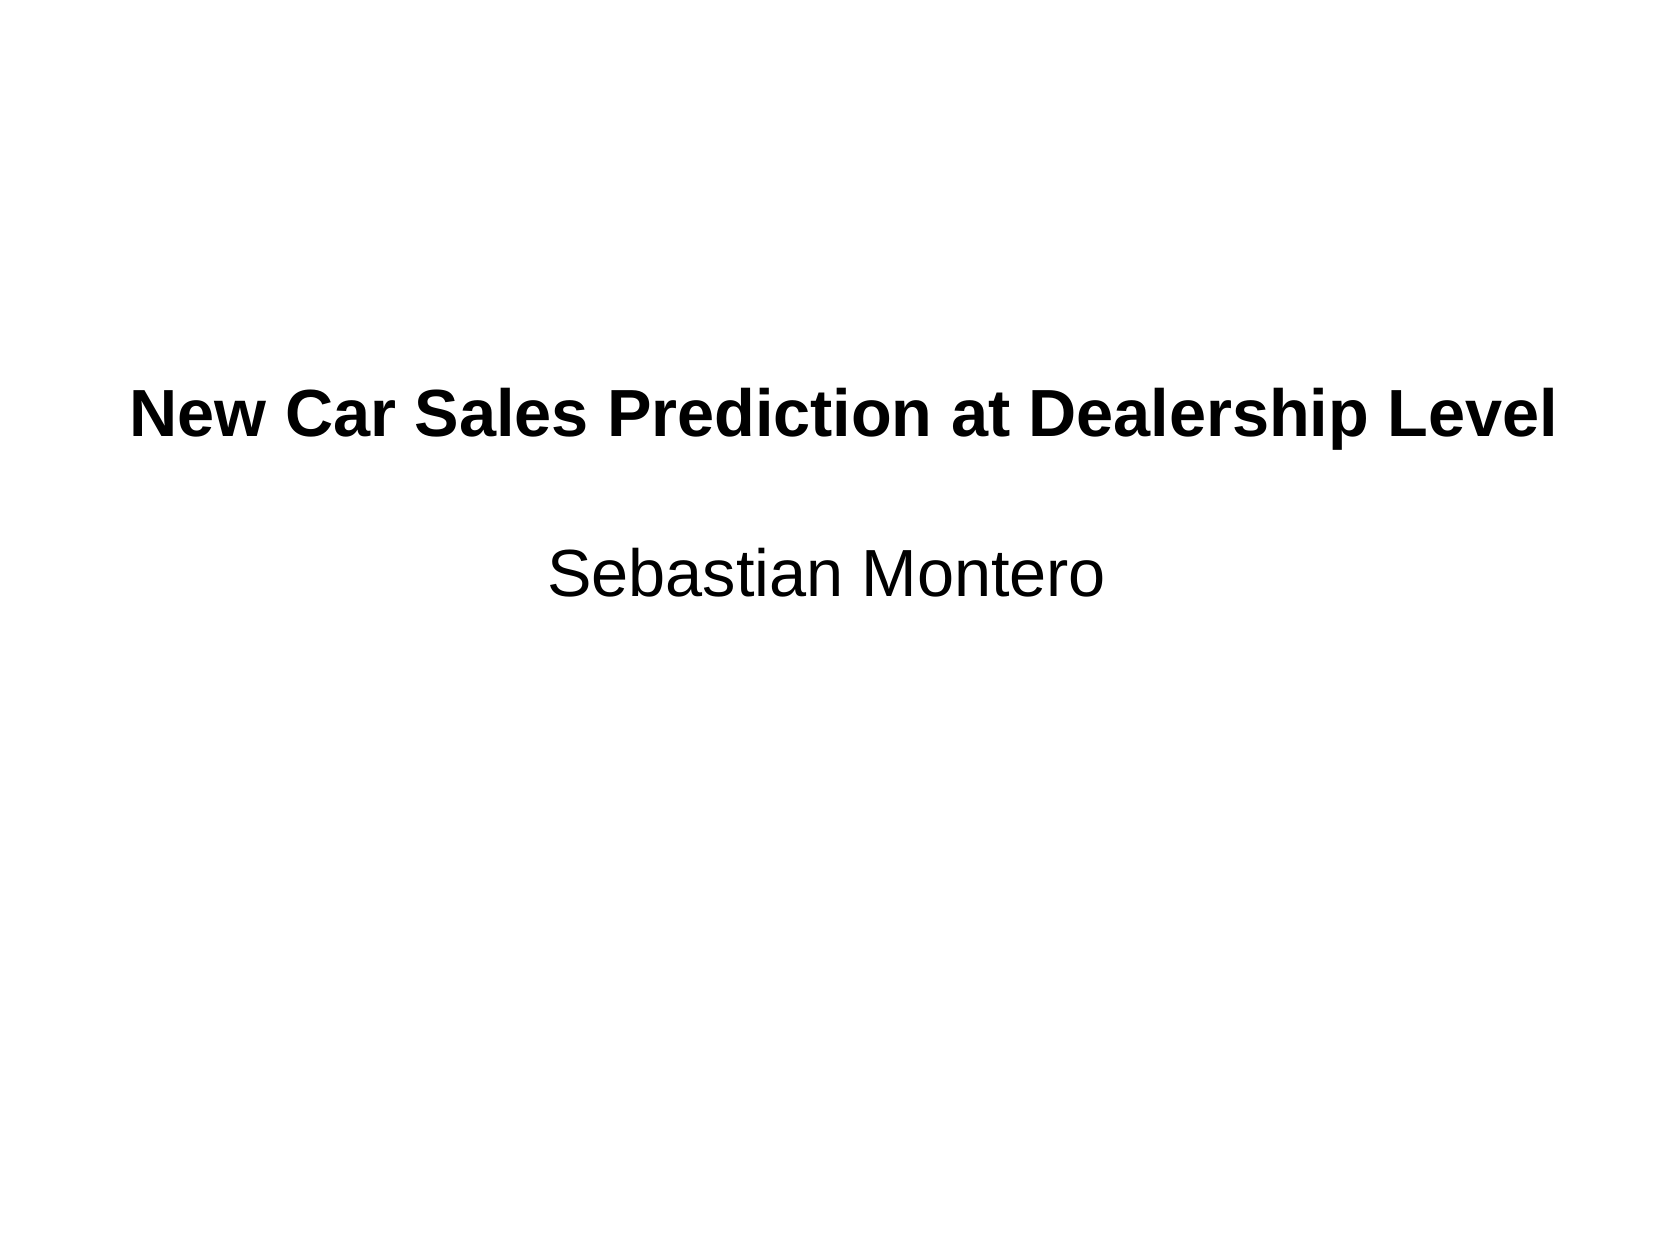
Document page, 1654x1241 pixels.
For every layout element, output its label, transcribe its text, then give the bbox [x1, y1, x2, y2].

text_box New Car Sales Prediction at Dealership Level Sebastian Montero [82, 49, 1571, 1010]
